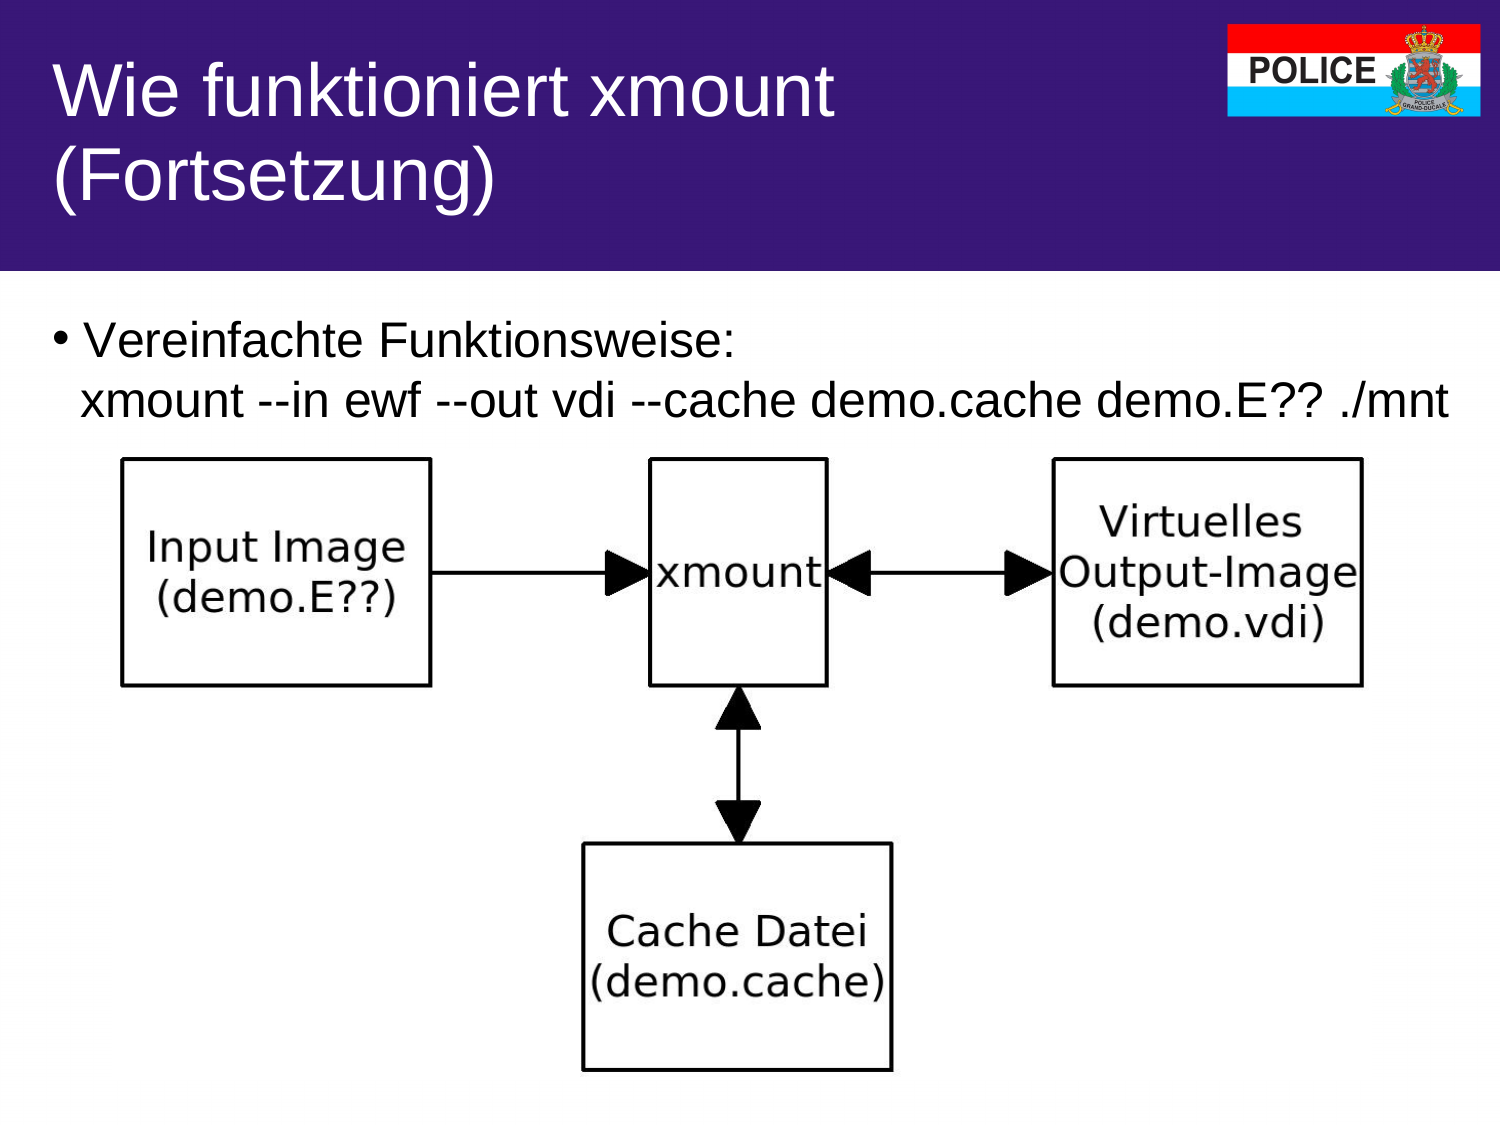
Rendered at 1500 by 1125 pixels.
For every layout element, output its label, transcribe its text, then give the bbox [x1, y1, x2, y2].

title Wie funktioniert xmount (Fortsetzung) [37, 2, 1201, 263]
picture [0, 0, 1500, 1125]
text_box Vereinfachte Funktionsweise: xmount --in ewf --out vdi --cache demo.cache demo.E?? ./mnt [37, 299, 1500, 435]
